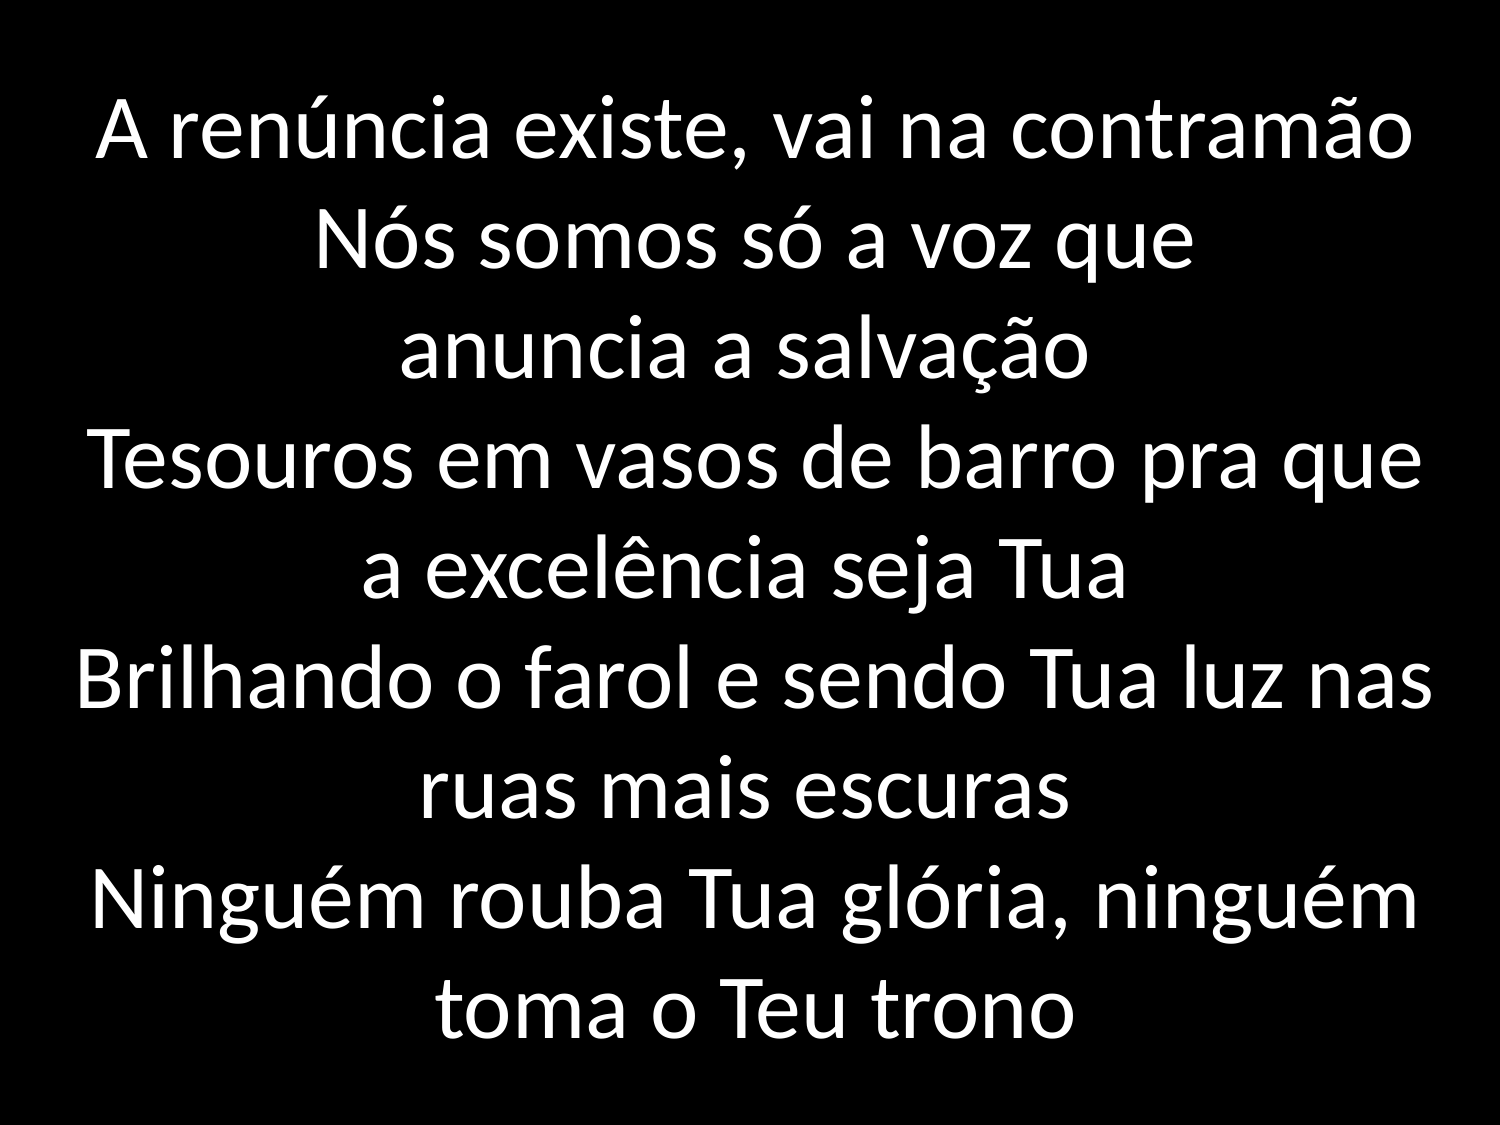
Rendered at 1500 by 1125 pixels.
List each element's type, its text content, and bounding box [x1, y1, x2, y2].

title A renúncia existe, vai na contramão Nós somos só a voz que anuncia a salvação Tesouros em vasos de barro pra que a excelência seja Tua Brilhando o farol e sendo Tua luz nas ruas mais escuras Ninguém rouba Tua glória, ninguém toma o Teu trono [46, 45, 1465, 1079]
